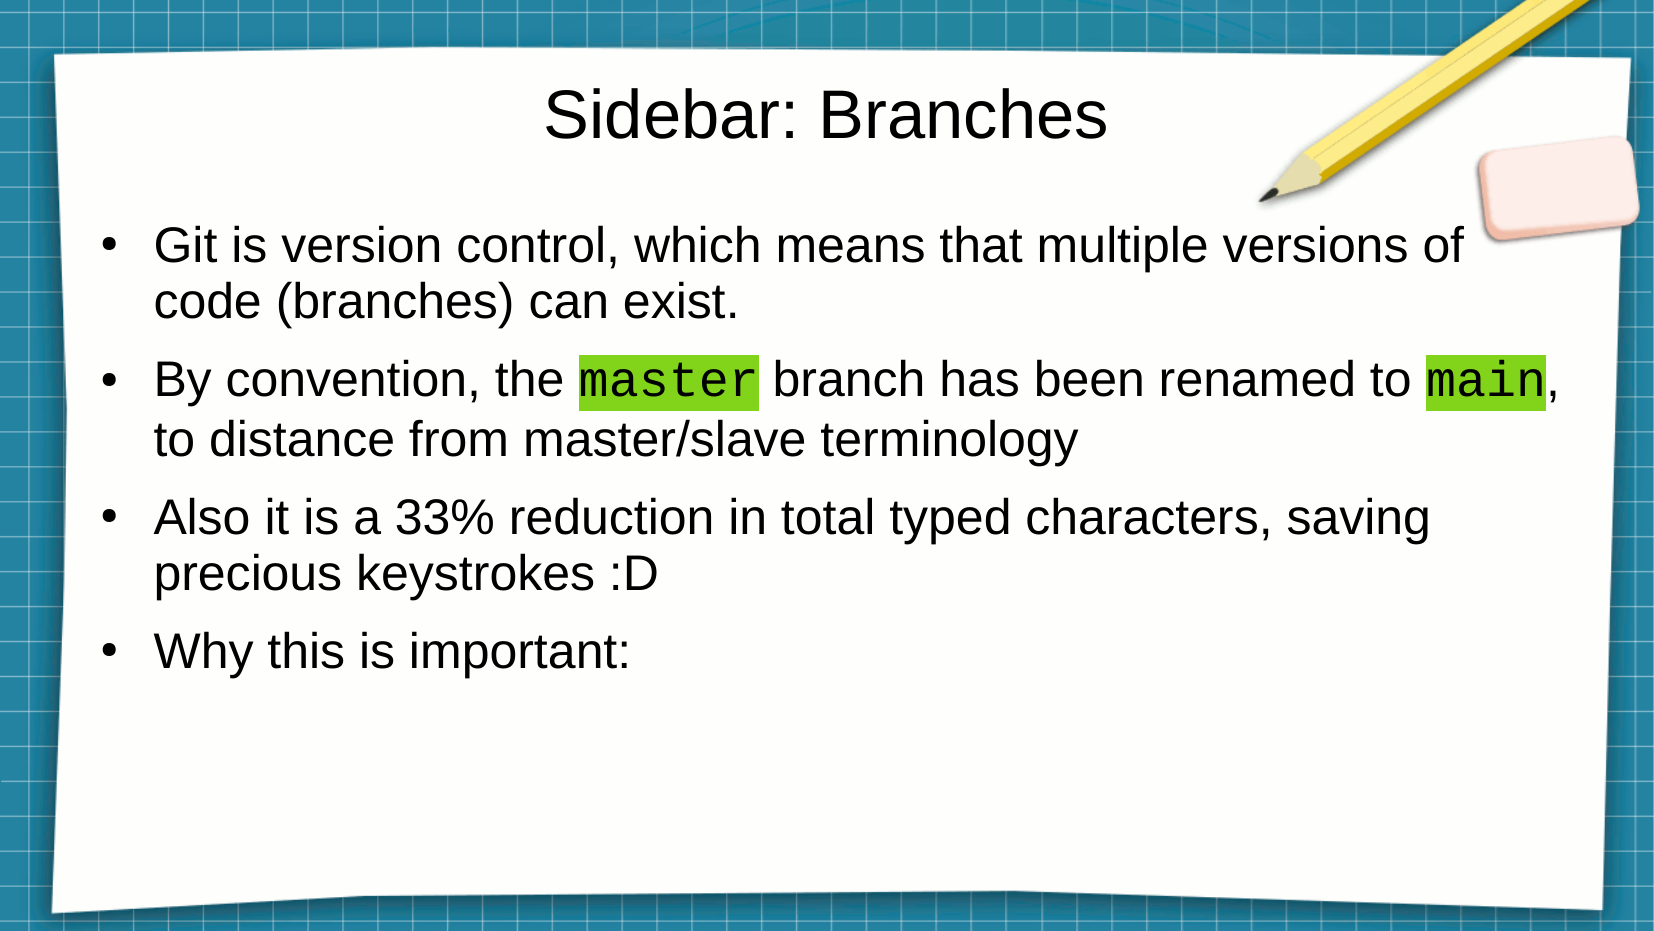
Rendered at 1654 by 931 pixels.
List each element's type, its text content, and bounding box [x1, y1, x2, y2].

list Git is version control, which means that multiple versions of code (branches) can exist. By convention, the master branch has been renamed to main, to distance from master/slave terminology Also it is a 33% reduction in total typed characters, saving precious keystrokes :D Why this is important: [82, 217, 1571, 758]
title Sidebar: Branches [82, 37, 1571, 193]
picture [0, 0, 1654, 931]
